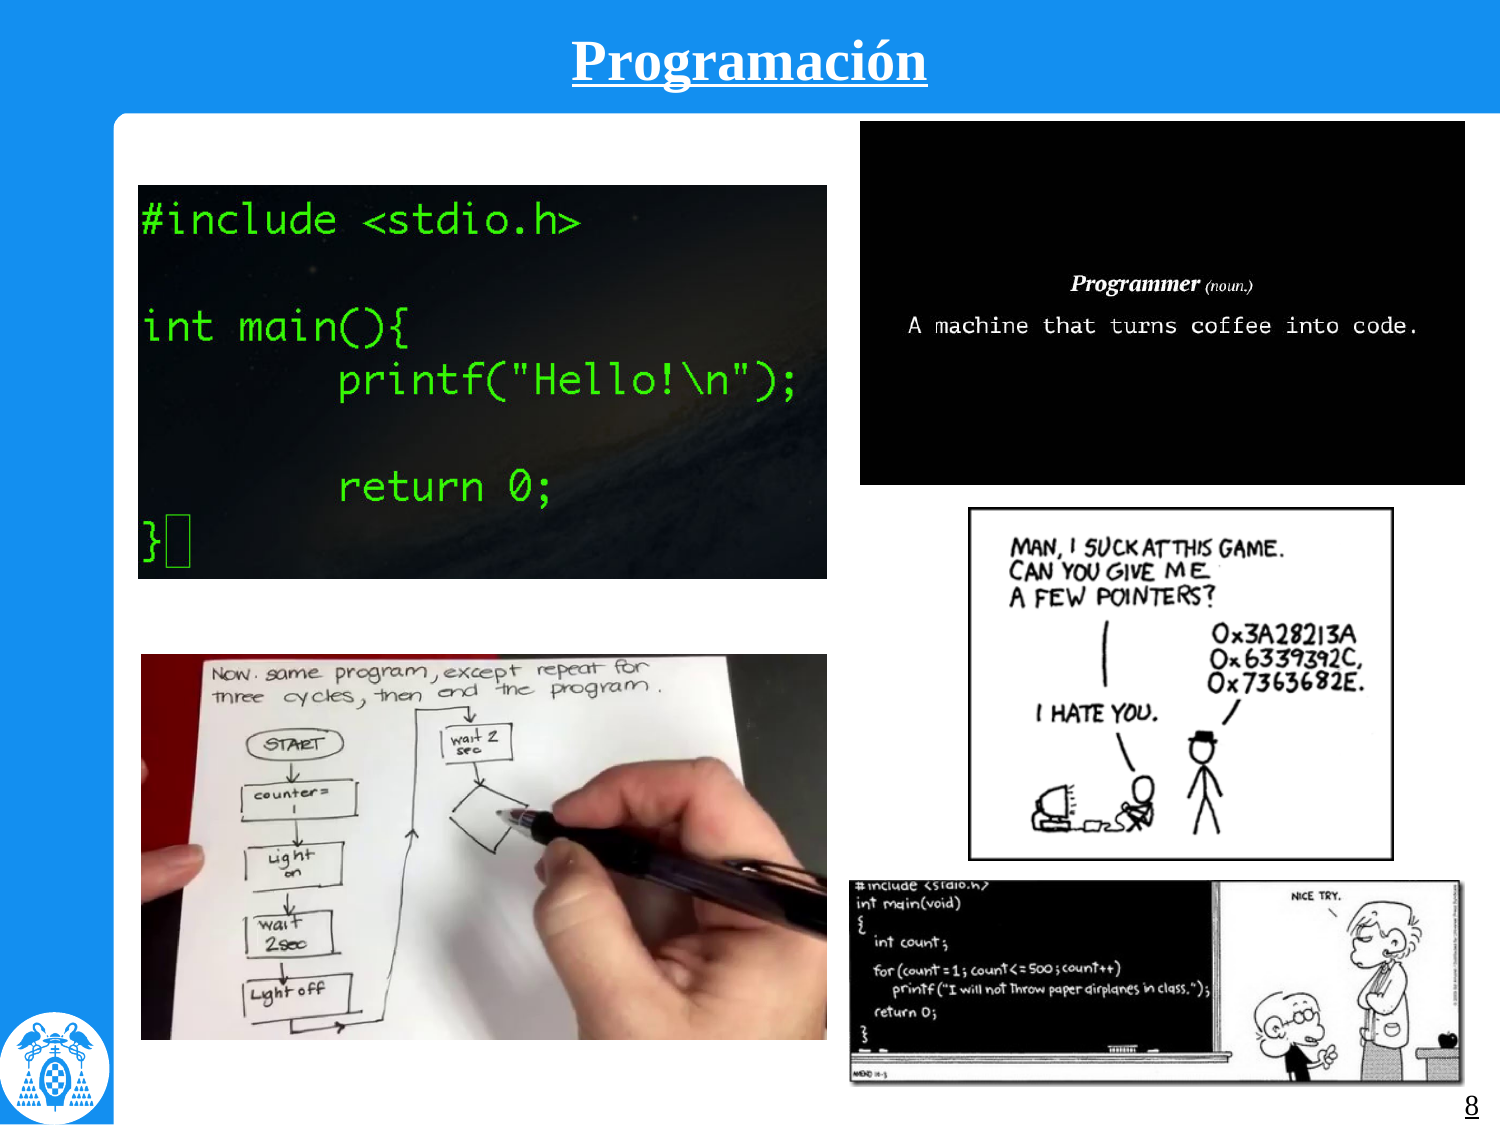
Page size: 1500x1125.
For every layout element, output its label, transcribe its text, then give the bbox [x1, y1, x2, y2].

picture [968, 507, 1394, 861]
picture [860, 121, 1465, 485]
text_box <número> [1047, 1078, 1495, 1125]
text_box Programación [215, 14, 1285, 101]
picture [138, 185, 827, 579]
picture [141, 654, 827, 1040]
picture [15, 1017, 98, 1112]
picture [849, 880, 1465, 1087]
